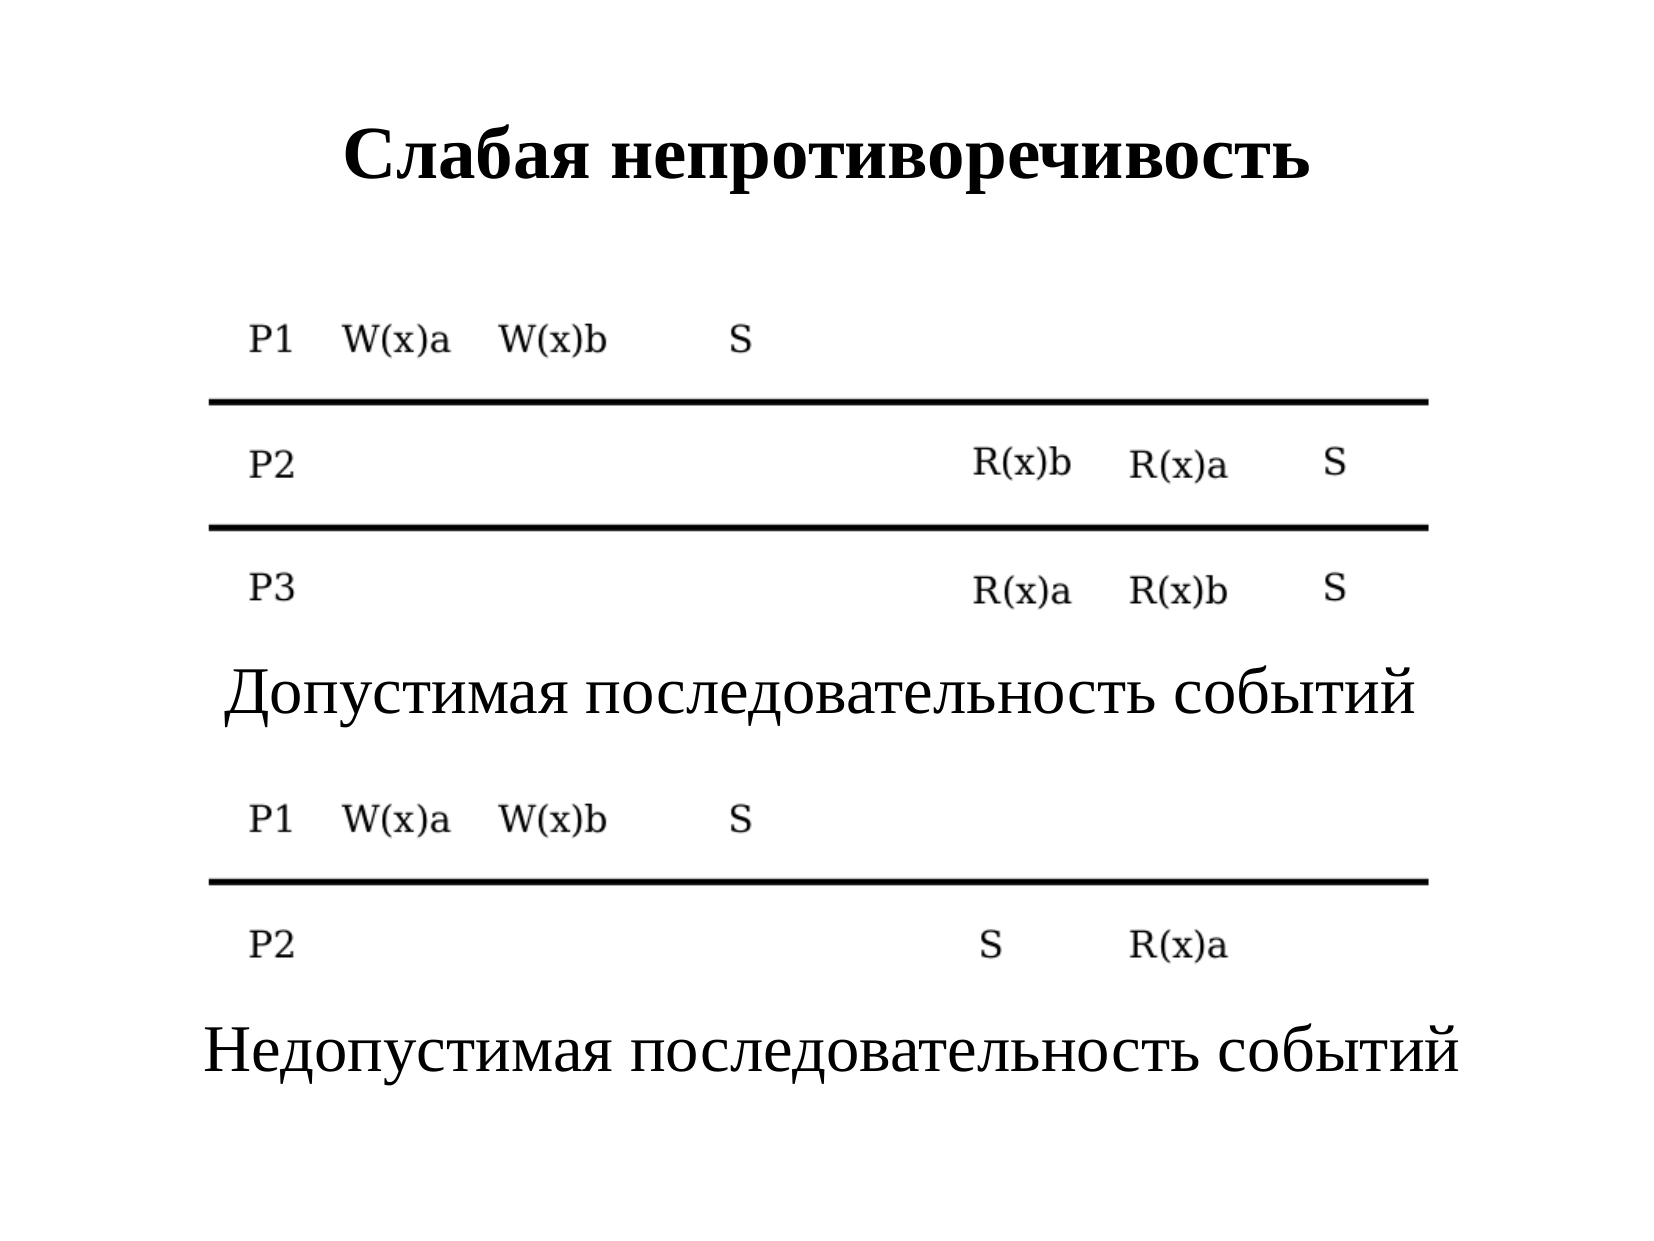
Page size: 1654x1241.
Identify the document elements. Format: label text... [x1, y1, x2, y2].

picture [206, 793, 1432, 975]
title Слабая непротиворечивость [82, 49, 1571, 257]
text_box Допустимая последовательность событий [76, 644, 1565, 739]
picture [206, 313, 1432, 621]
text_box Недопустимая последовательность событий [88, 1003, 1577, 1095]
